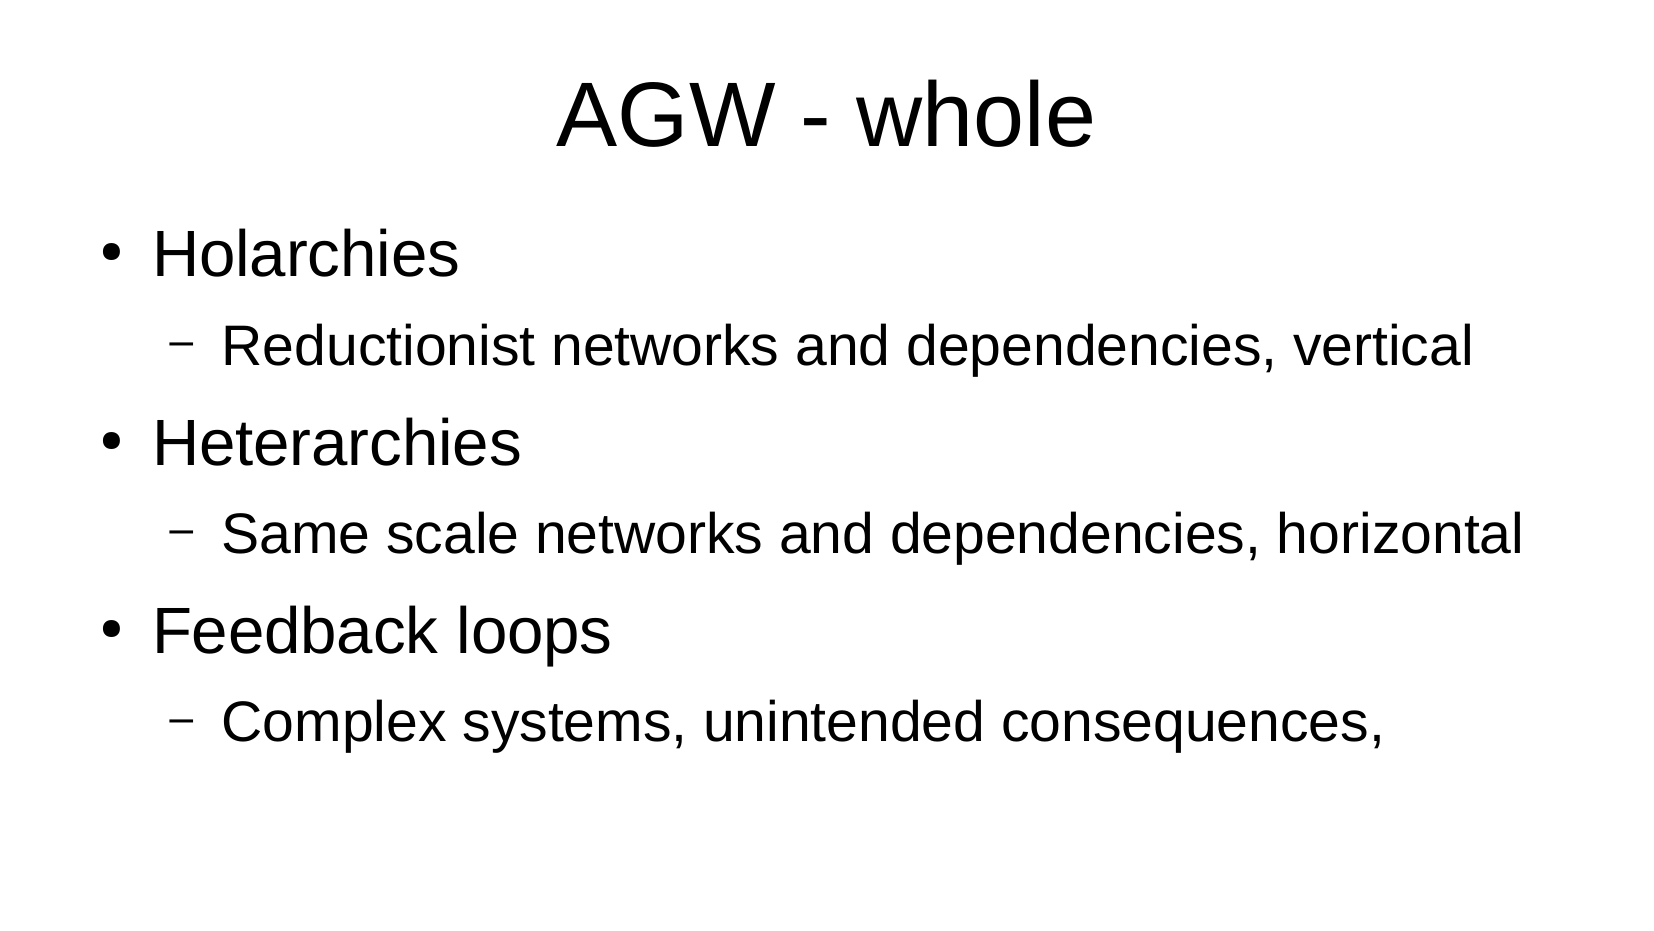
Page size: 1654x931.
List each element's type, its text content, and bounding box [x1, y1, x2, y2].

list Holarchies Reductionist networks and dependencies, vertical Heterarchies Same scale networks and dependencies, horizontal Feedback loops Complex systems, unintended consequences, [82, 217, 1571, 758]
title AGW - whole [82, 37, 1571, 193]
